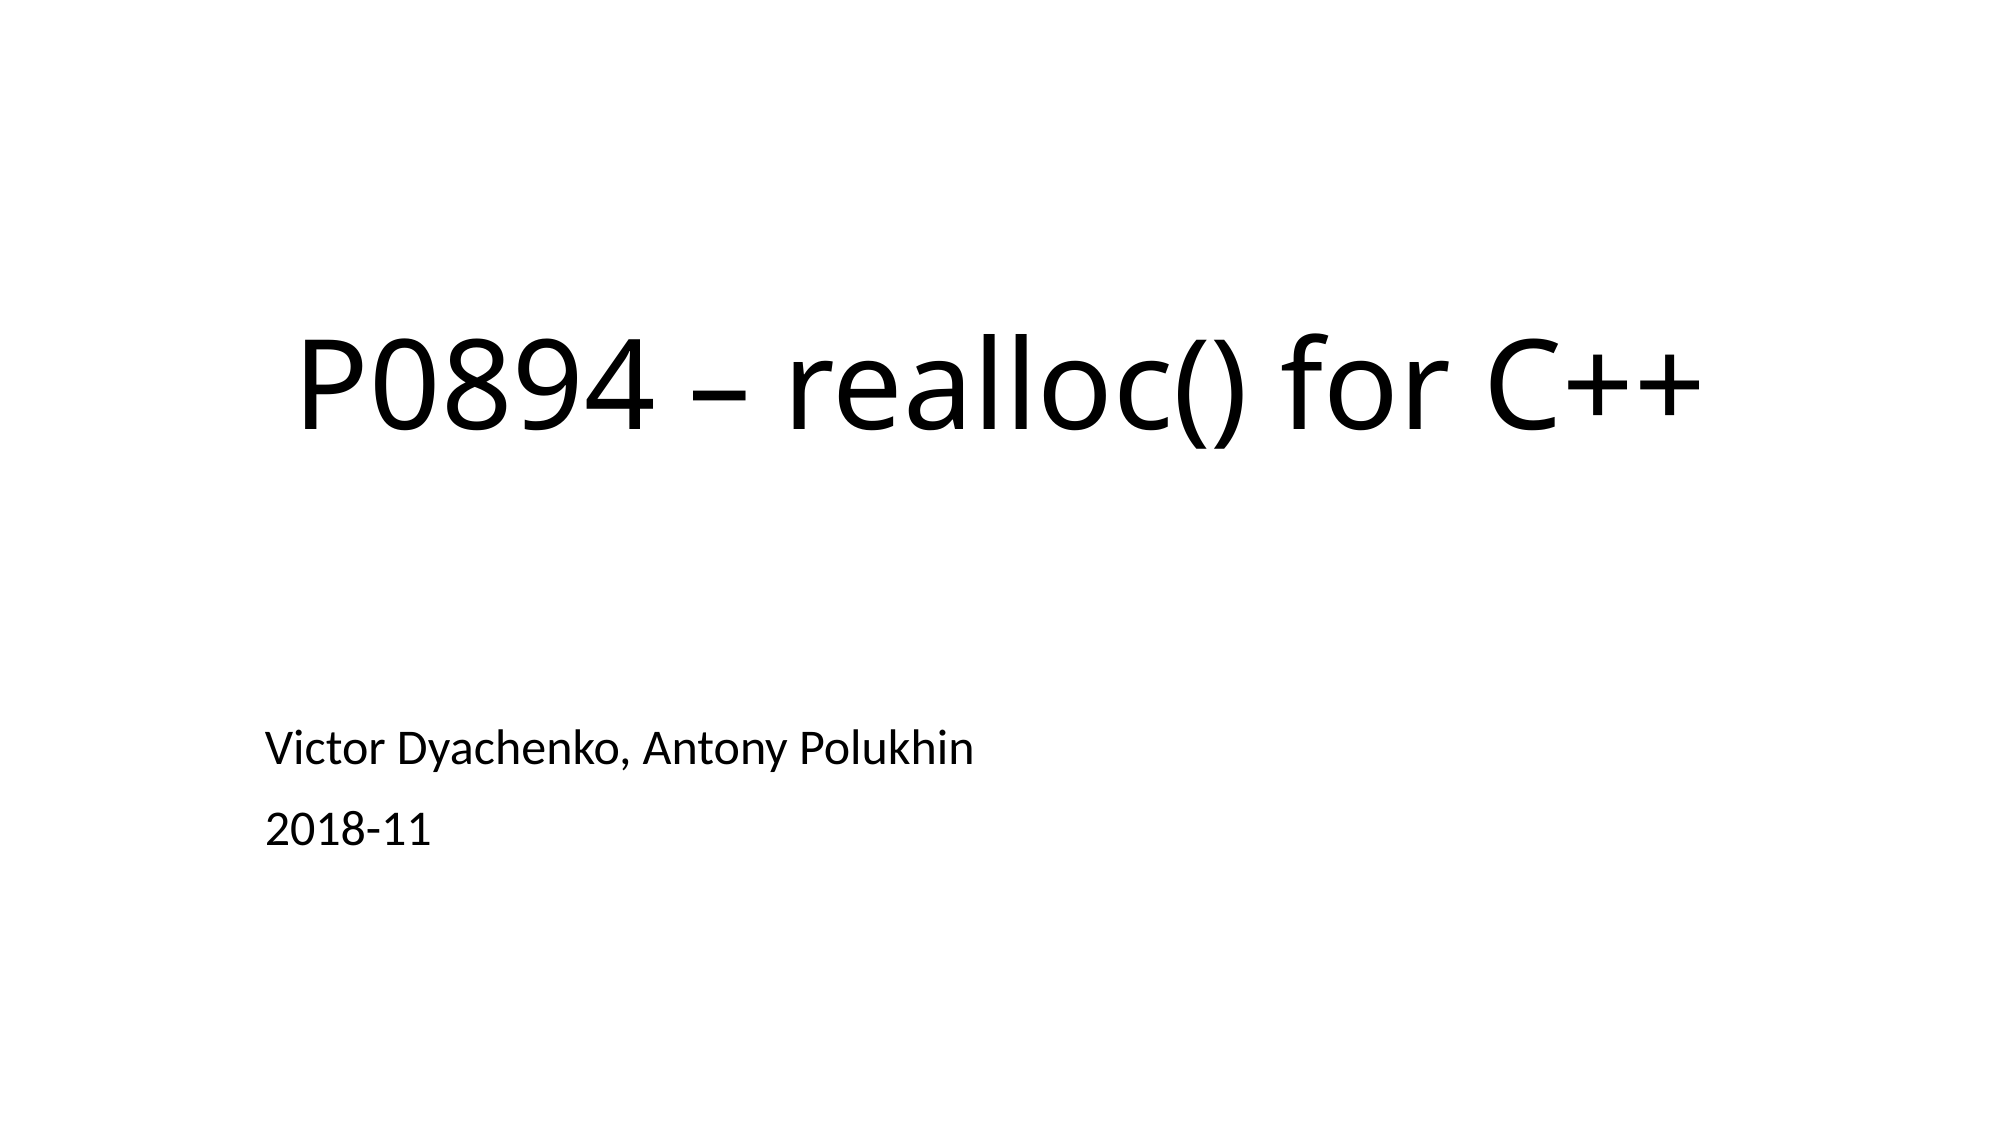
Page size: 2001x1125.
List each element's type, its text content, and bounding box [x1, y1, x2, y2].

title P0894 – realloc() for C++ [249, 184, 1750, 576]
subtitle Victor Dyachenko, Antony Polukhin 2018-11 [249, 590, 1750, 863]
